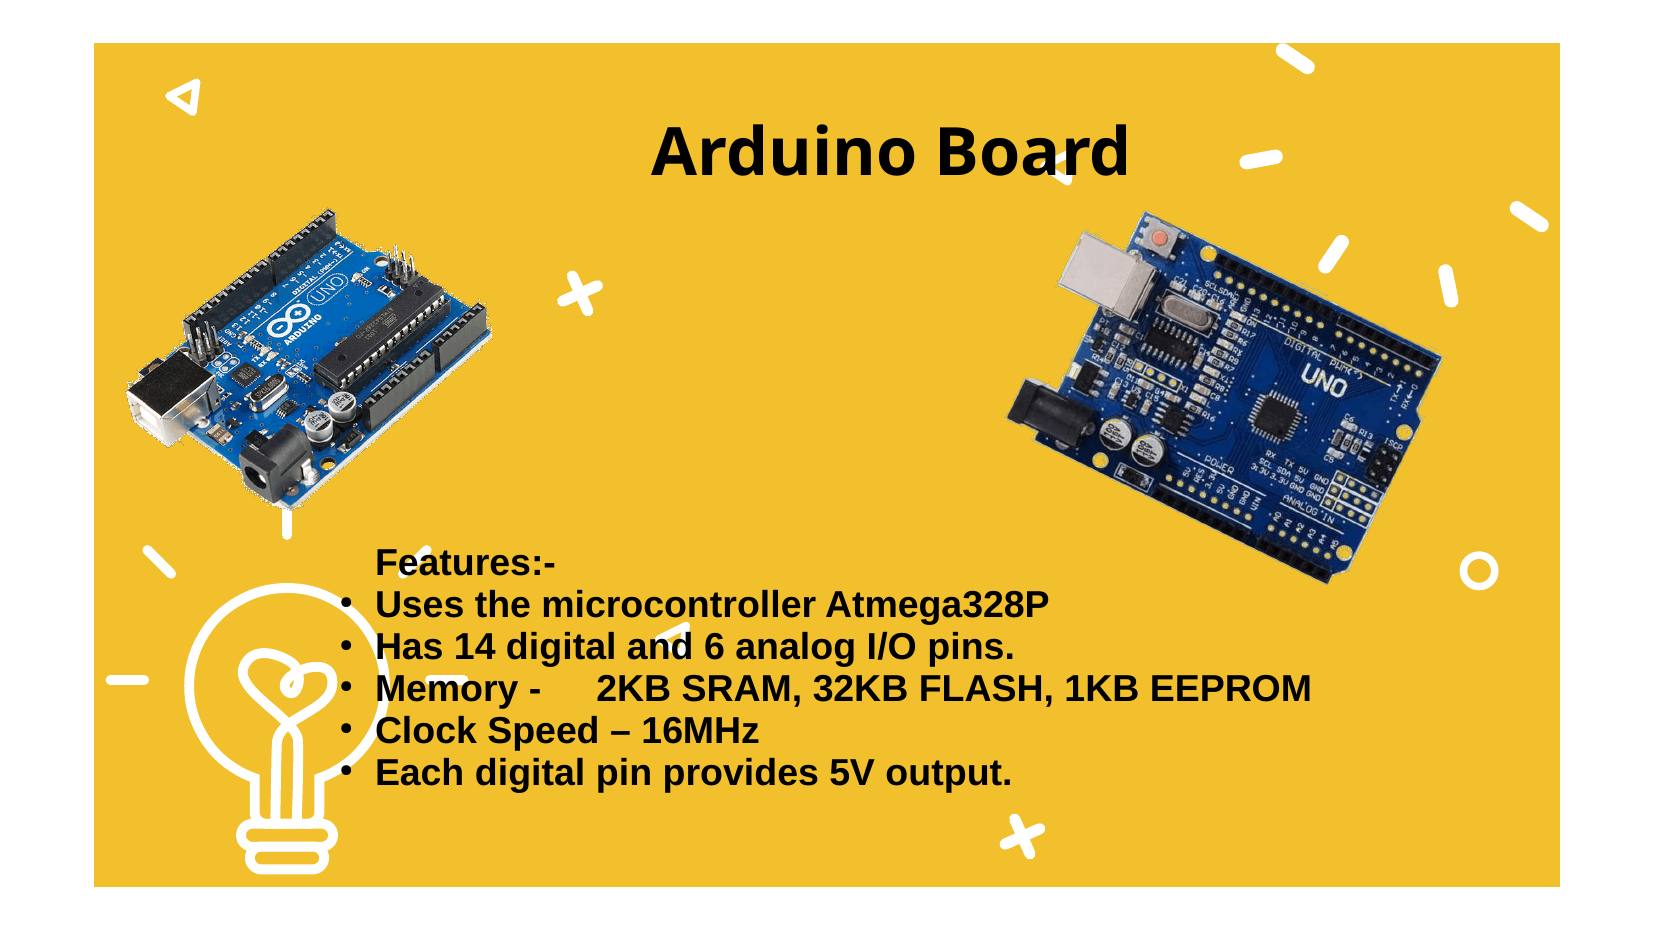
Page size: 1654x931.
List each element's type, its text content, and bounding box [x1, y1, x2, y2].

text_box Arduino Board [324, 59, 1477, 241]
text_box Features:- Uses the microcontroller Atmega328P Has 14 digital and 6 analog I/O pins. Memory - 2KB SRAM, 32KB FLASH, 1KB EEPROM Clock Speed – 16MHz Each digital pin provides 5V output. [324, 533, 1447, 843]
picture [974, 177, 1470, 602]
picture [118, 177, 498, 557]
